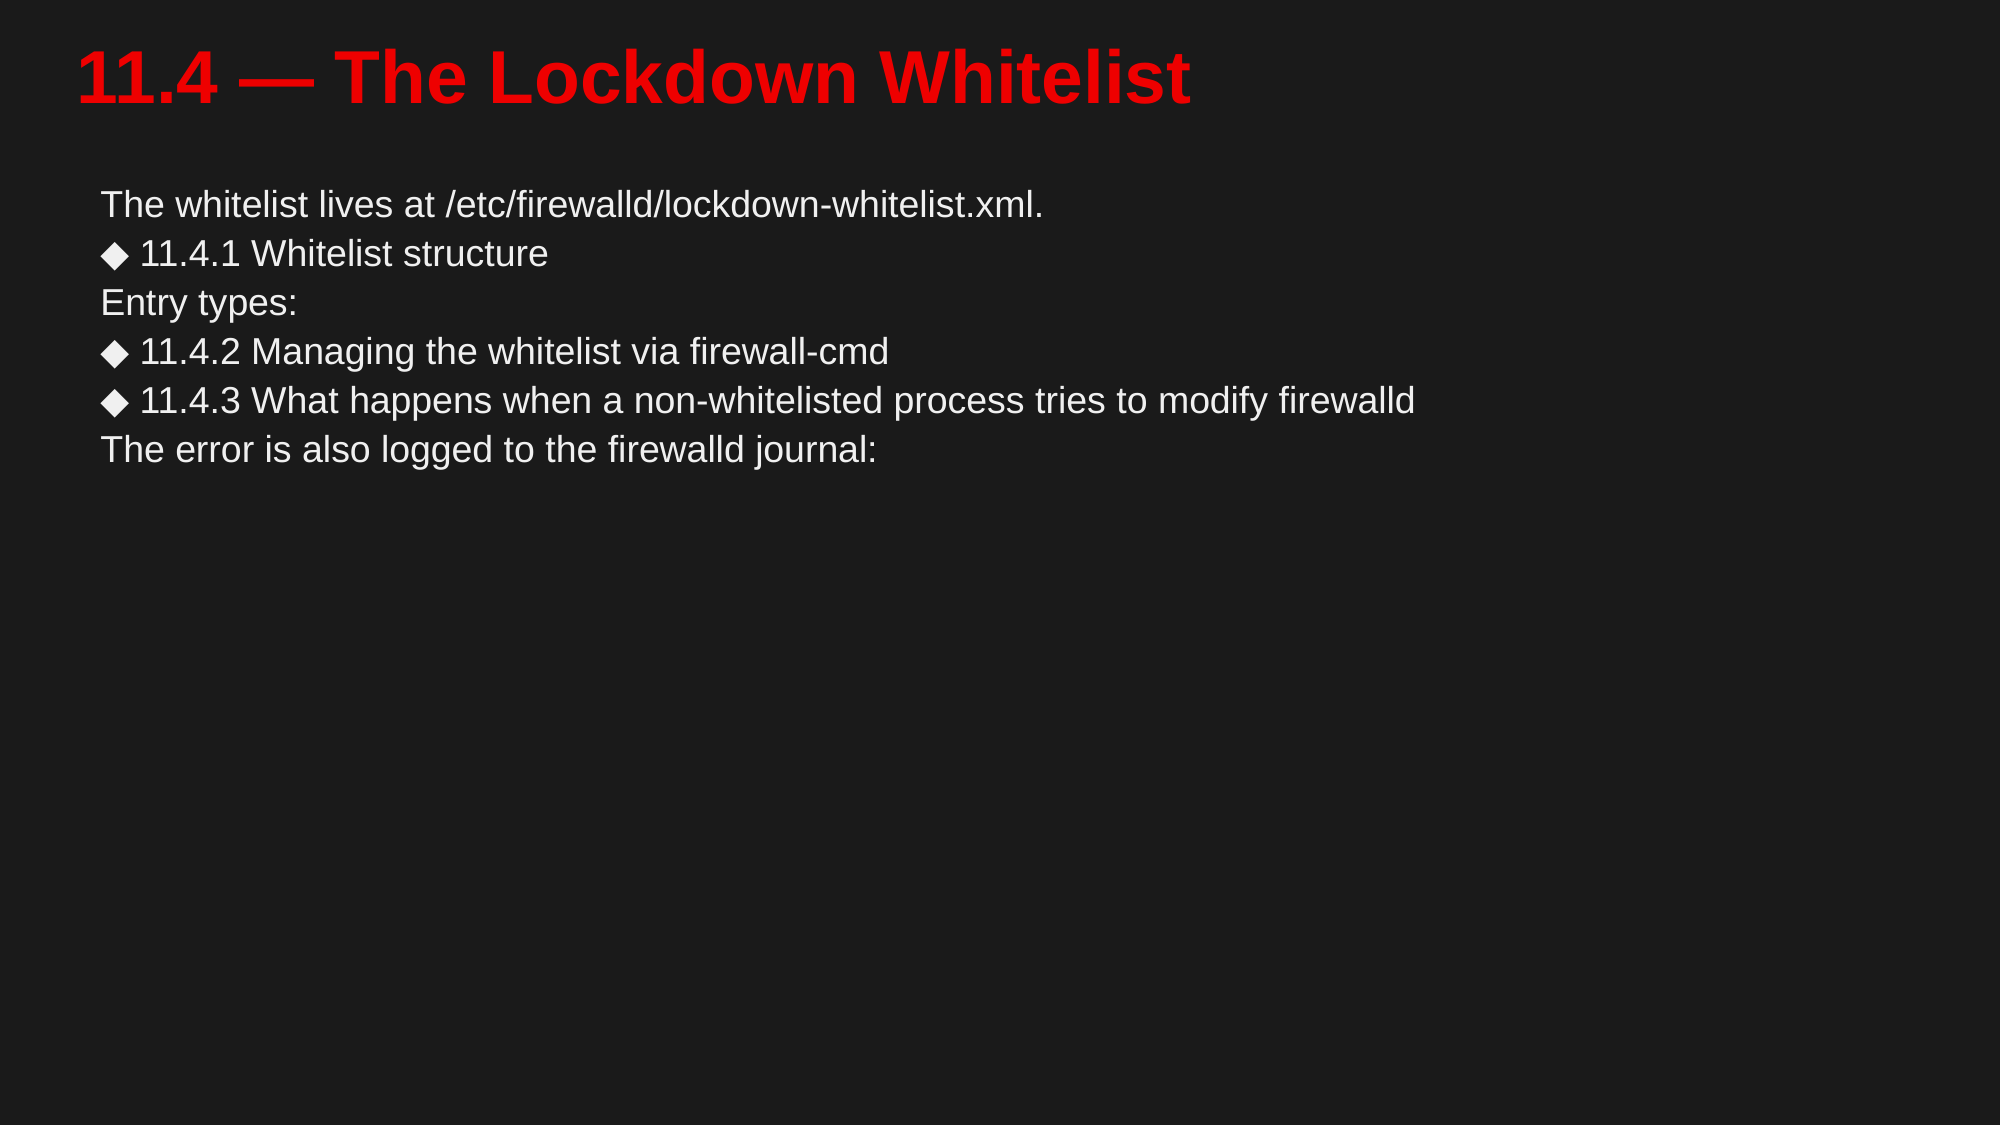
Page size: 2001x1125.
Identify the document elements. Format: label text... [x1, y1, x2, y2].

text_box The whitelist lives at /etc/firewalld/lockdown-whitelist.xml. ◆ 11.4.1 Whitelist structure Entry types: ◆ 11.4.2 Managing the whitelist via firewall-cmd ◆ 11.4.3 What happens when a non-whitelisted process tries to modify firewalld The error is also logged to the firewalld journal: [59, 171, 1942, 1087]
text_box 11.4 — The Lockdown Whitelist [59, 23, 1942, 154]
